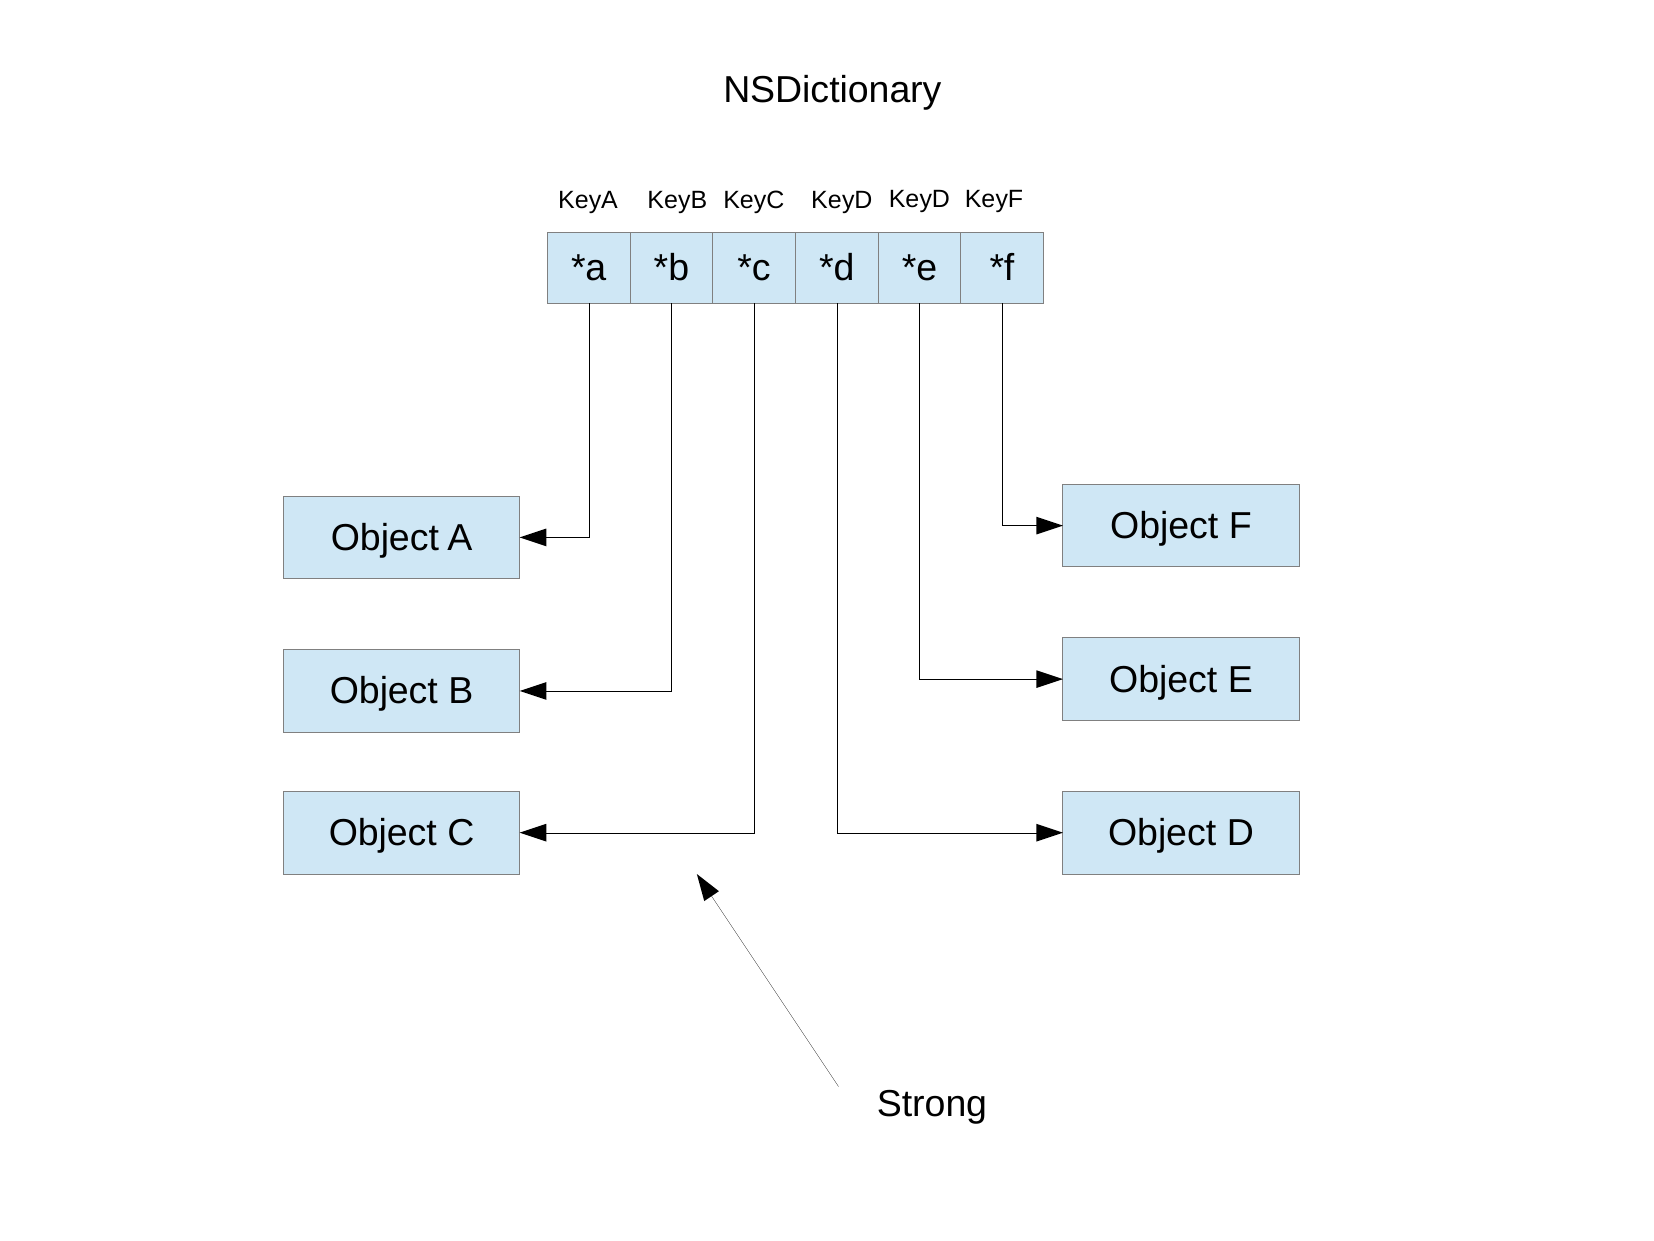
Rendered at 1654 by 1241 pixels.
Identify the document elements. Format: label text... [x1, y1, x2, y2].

text_box Object A [283, 496, 520, 579]
text_box NSDictionary [708, 61, 958, 119]
text_box *b [630, 232, 712, 304]
text_box KeyD [796, 177, 888, 221]
text_box Object E [1062, 637, 1300, 721]
text_box KeyB [632, 177, 708, 221]
text_box Object D [1062, 791, 1300, 875]
text_box *c [712, 232, 795, 304]
text_box Strong [862, 1074, 1003, 1132]
text_box KeyF [949, 177, 1038, 220]
text_box Object C [283, 791, 520, 875]
text_box KeyA [543, 177, 632, 221]
text_box *f [960, 232, 1044, 304]
text_box *a [547, 232, 630, 304]
text_box *e [878, 232, 960, 304]
text_box Object F [1062, 484, 1300, 567]
text_box *d [795, 232, 878, 304]
text_box KeyC [708, 177, 796, 221]
text_box KeyD [874, 177, 949, 220]
text_box Object B [283, 649, 520, 733]
